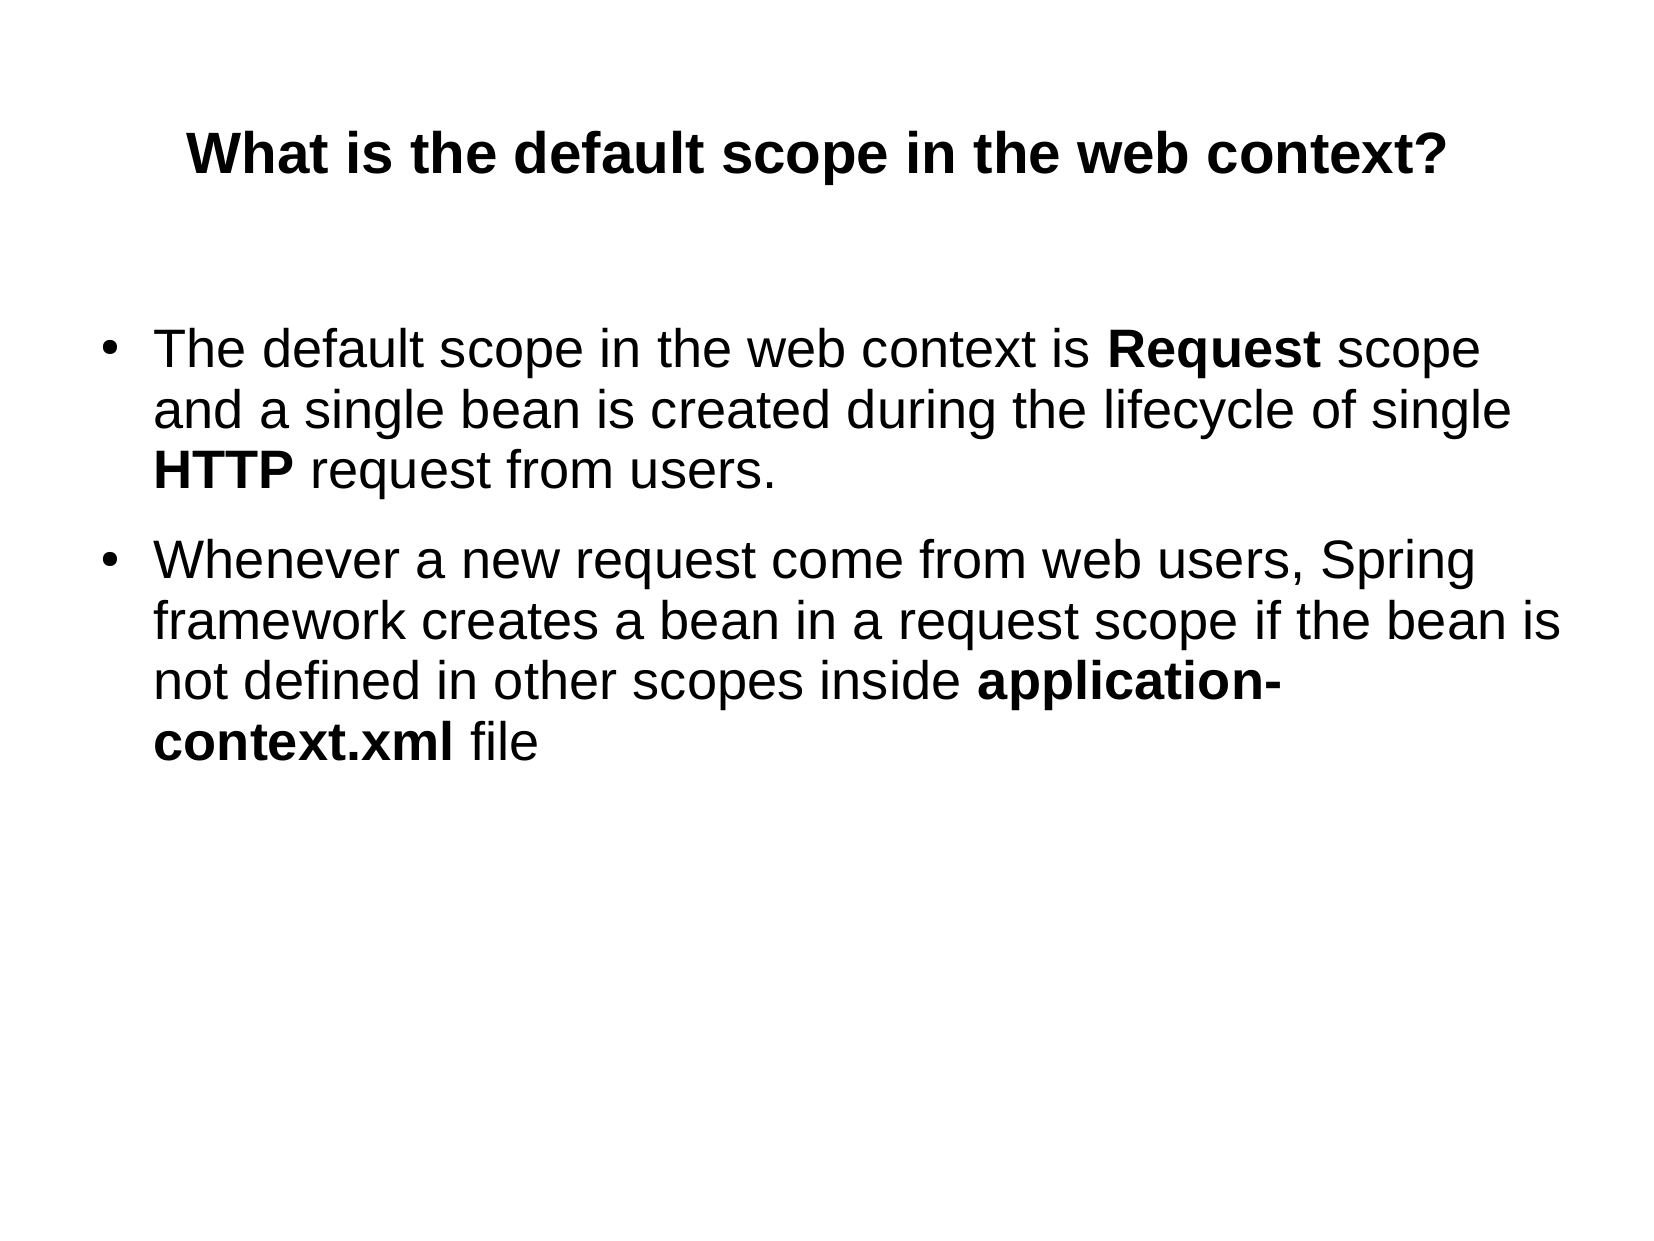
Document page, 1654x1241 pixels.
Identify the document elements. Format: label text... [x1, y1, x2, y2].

list The default scope in the web context is Request scope and a single bean is created during the lifecycle of single HTTP request from users. Whenever a new request come from web users, Spring framework creates a bean in a request scope if the bean is not defined in other scopes inside application-context.xml file [82, 318, 1571, 1181]
title What is the default scope in the web context? [82, 49, 1571, 257]
